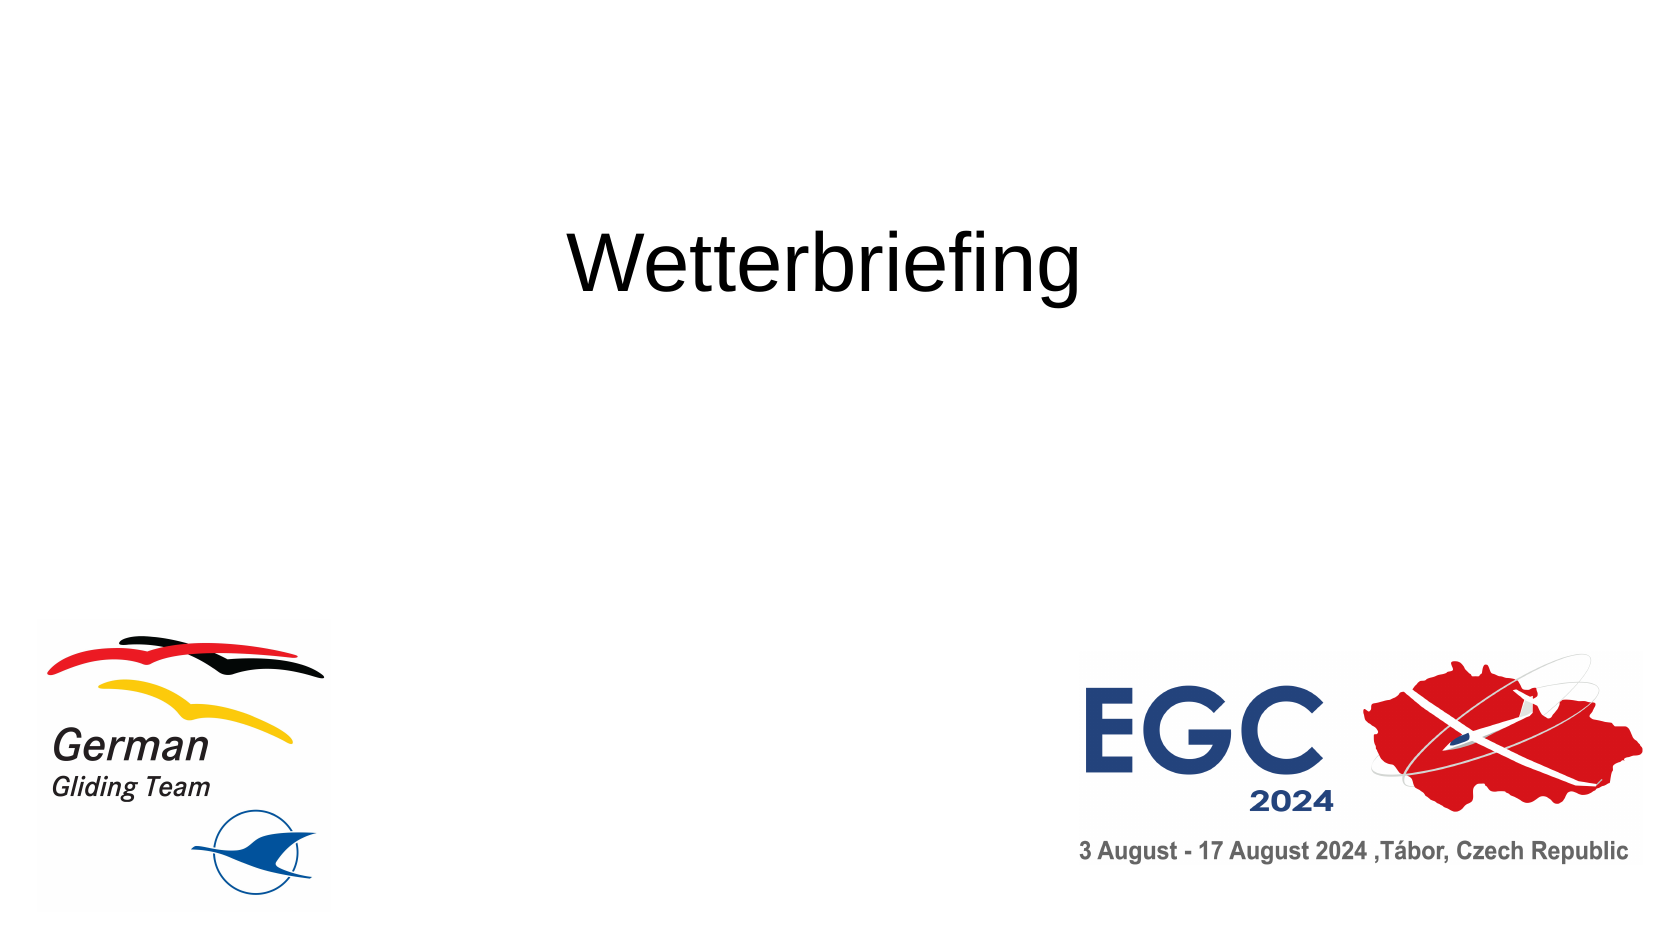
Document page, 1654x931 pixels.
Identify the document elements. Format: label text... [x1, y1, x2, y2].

picture [37, 619, 331, 912]
text_box Wetterbriefing [0, 209, 1651, 317]
picture [1079, 651, 1643, 865]
